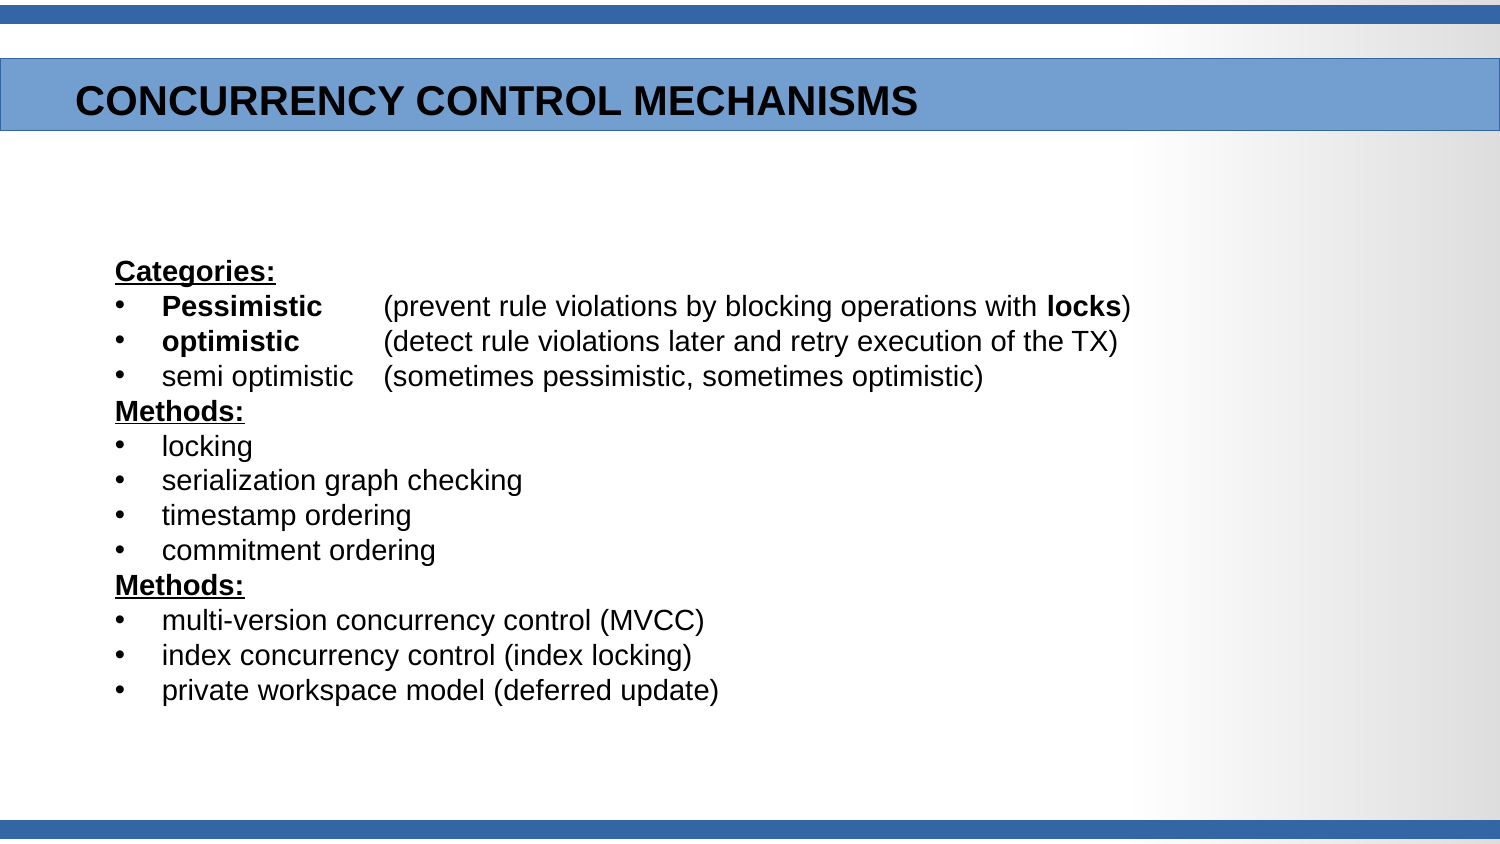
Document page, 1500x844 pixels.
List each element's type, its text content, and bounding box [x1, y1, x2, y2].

text_box Categories: Pessimistic (prevent rule violations by blocking operations with locks) optimistic (detect rule violations later and retry execution of the TX) semi optimistic (sometimes pessimistic, sometimes optimistic) Methods: locking serialization graph checking timestamp ordering commitment ordering Methods: multi-version concurrency control (MVCC) index concurrency control (index locking) private workspace model (deferred update) [100, 244, 1418, 749]
title Concurrency control mechanisms [63, 52, 1199, 151]
